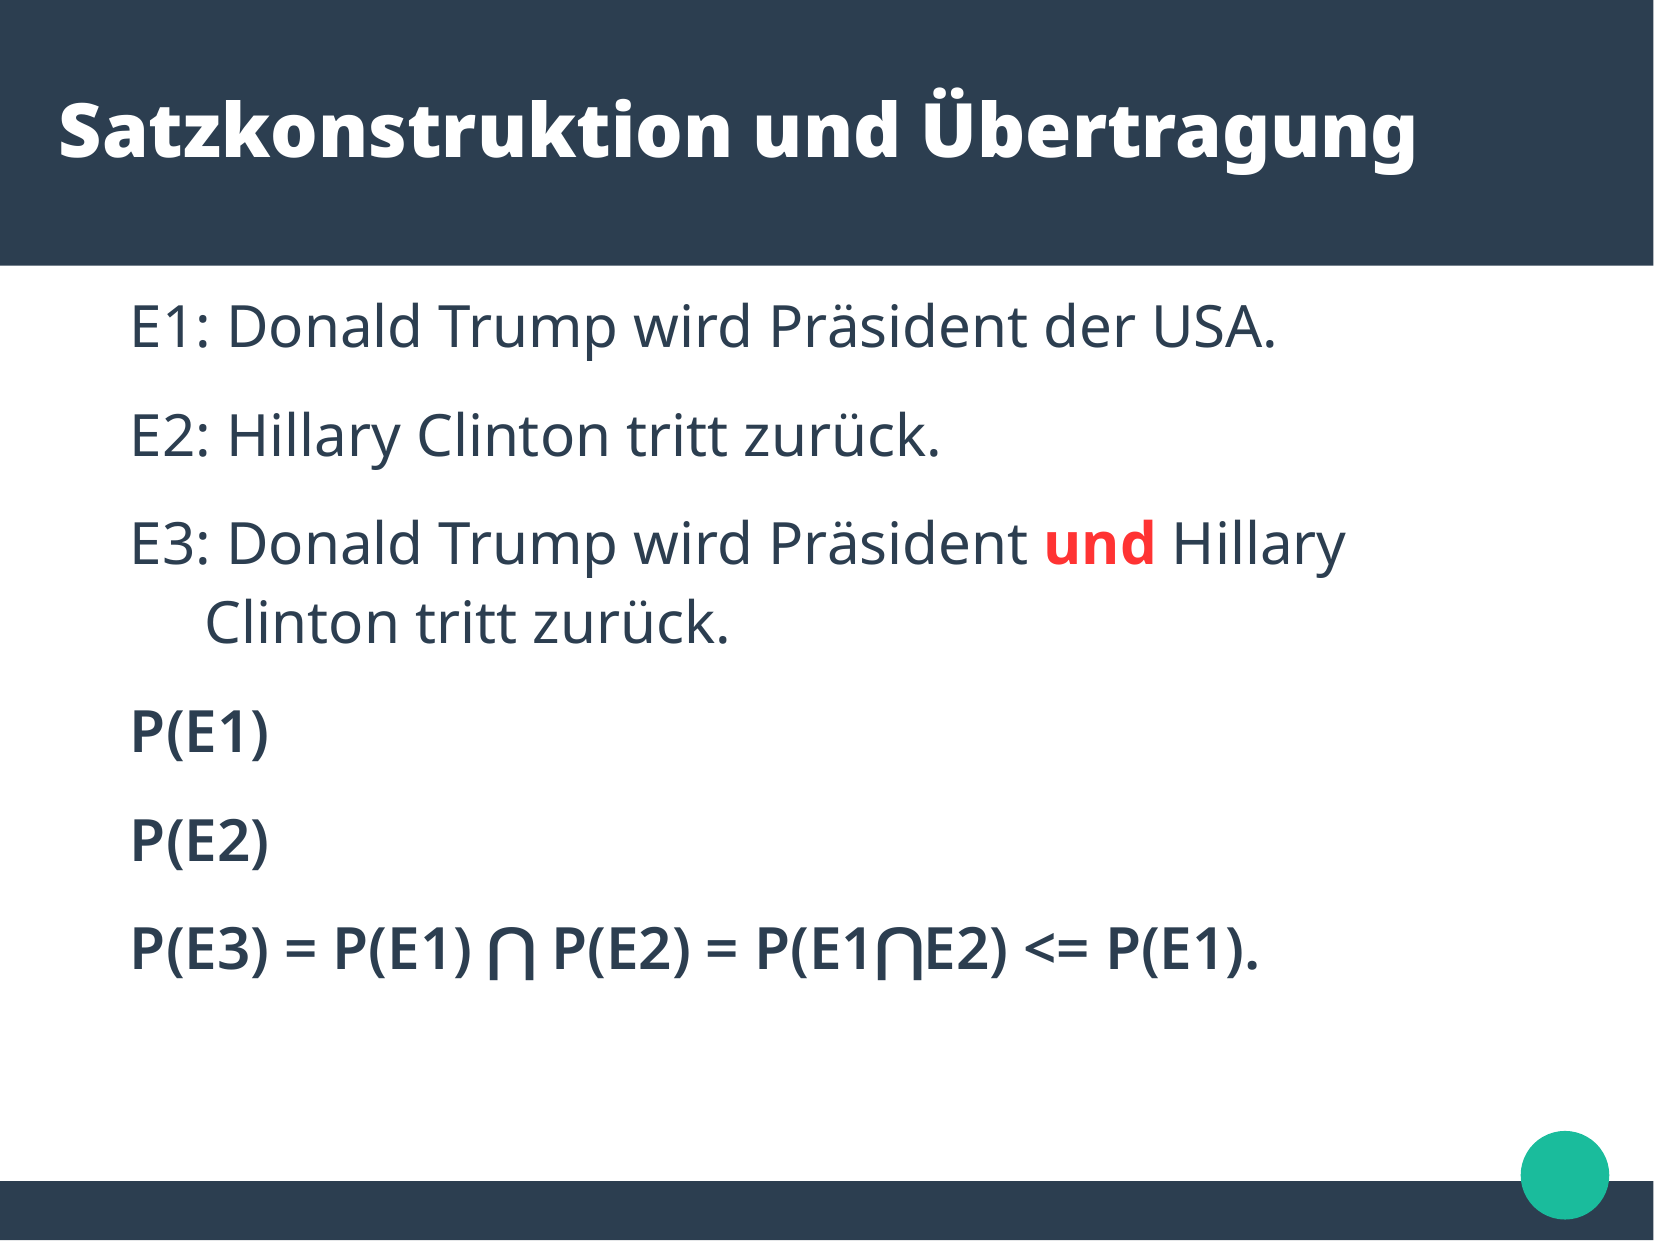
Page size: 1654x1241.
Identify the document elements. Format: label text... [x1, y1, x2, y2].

title Satzkonstruktion und Übertragung [59, 49, 1595, 207]
list E1: Donald Trump wird Präsident der USA. E2: Hillary Clinton tritt zurück. E3: Donald Trump wird Präsident und Hillary Clinton tritt zurück. P(E1) P(E2) P(E3) = P(E1) ⋂ P(E2) = P(E1⋂E2) <= P(E1). [59, 285, 1595, 1152]
